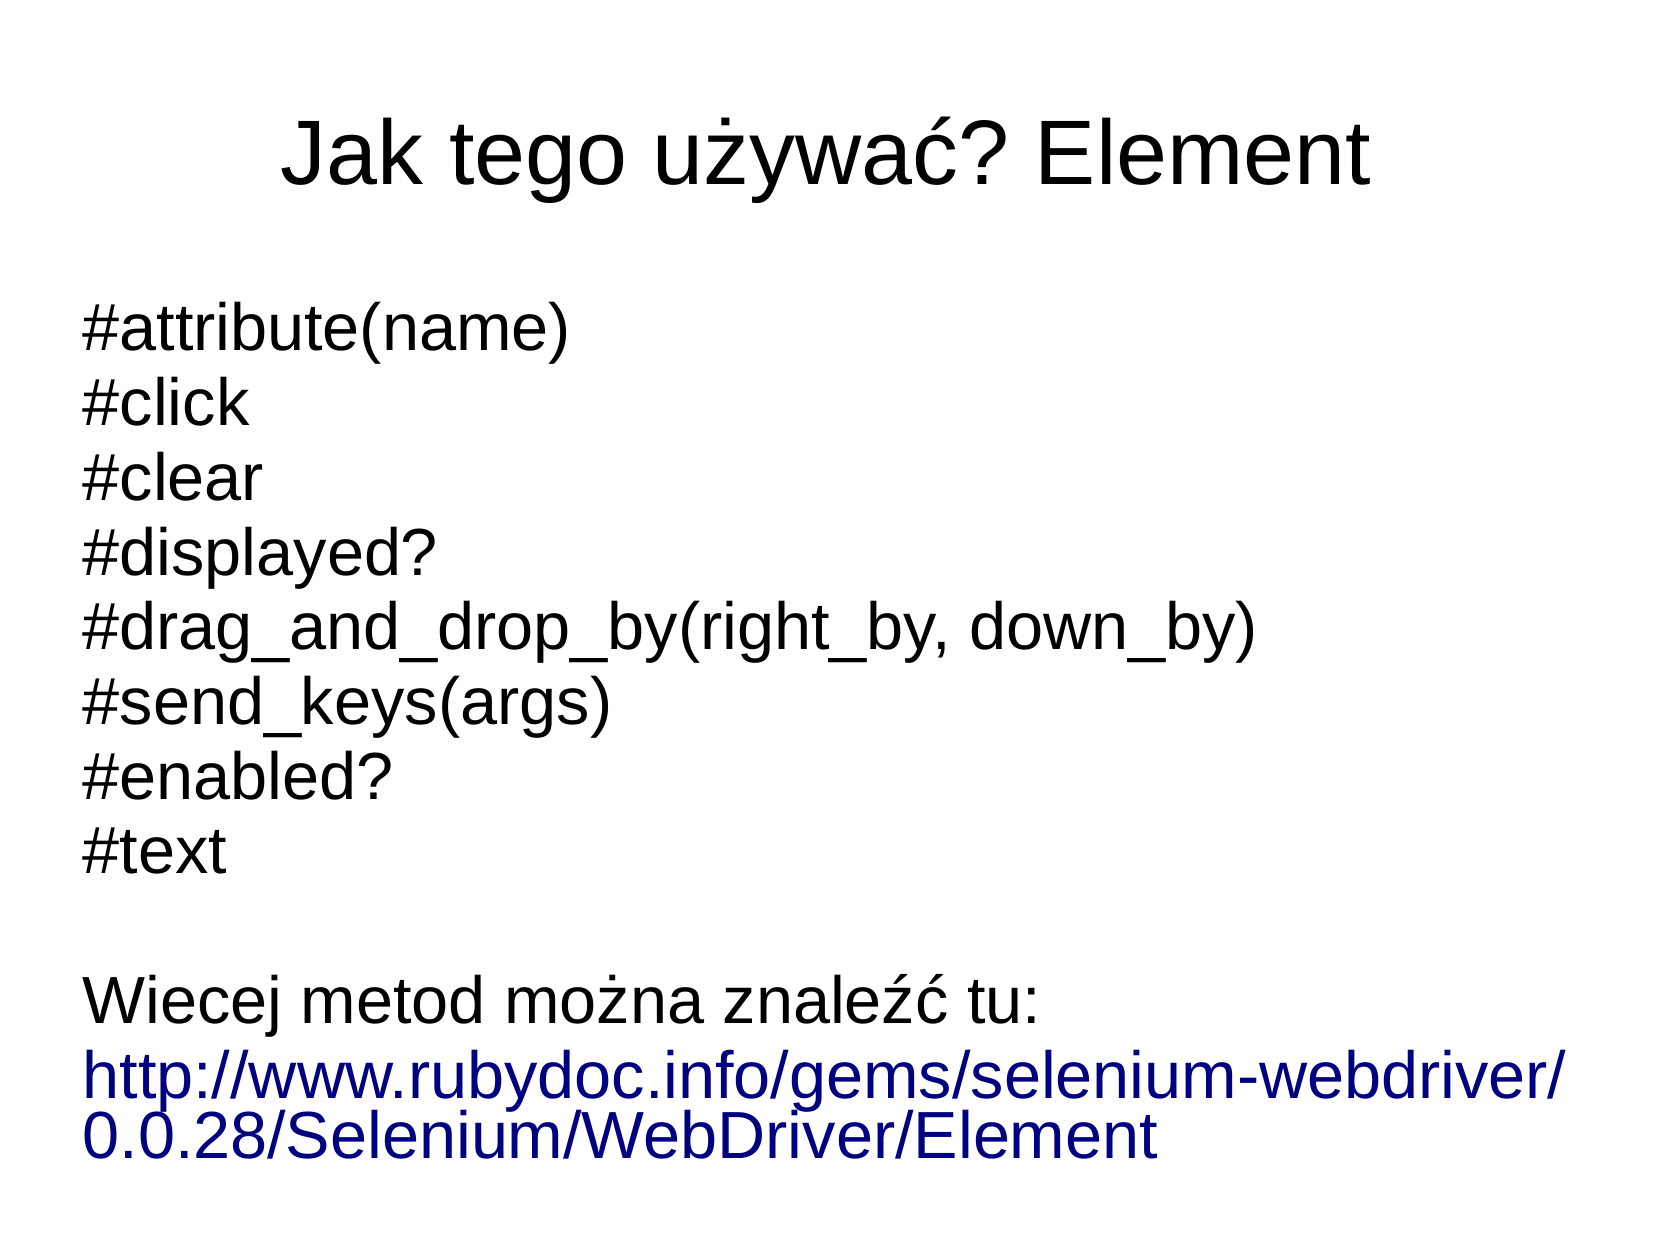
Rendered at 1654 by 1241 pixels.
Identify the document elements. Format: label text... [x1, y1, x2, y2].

subtitle #attribute(name) #click #clear #displayed? #drag_and_drop_by(right_by, down_by) #send_keys(args) #enabled? #text Wiecej metod można znaleźć tu: http://www.rubydoc.info/gems/selenium-webdriver/0.0.28/Selenium/WebDriver/Element [82, 290, 1571, 1188]
title Jak tego używać? Element [82, 49, 1571, 257]
